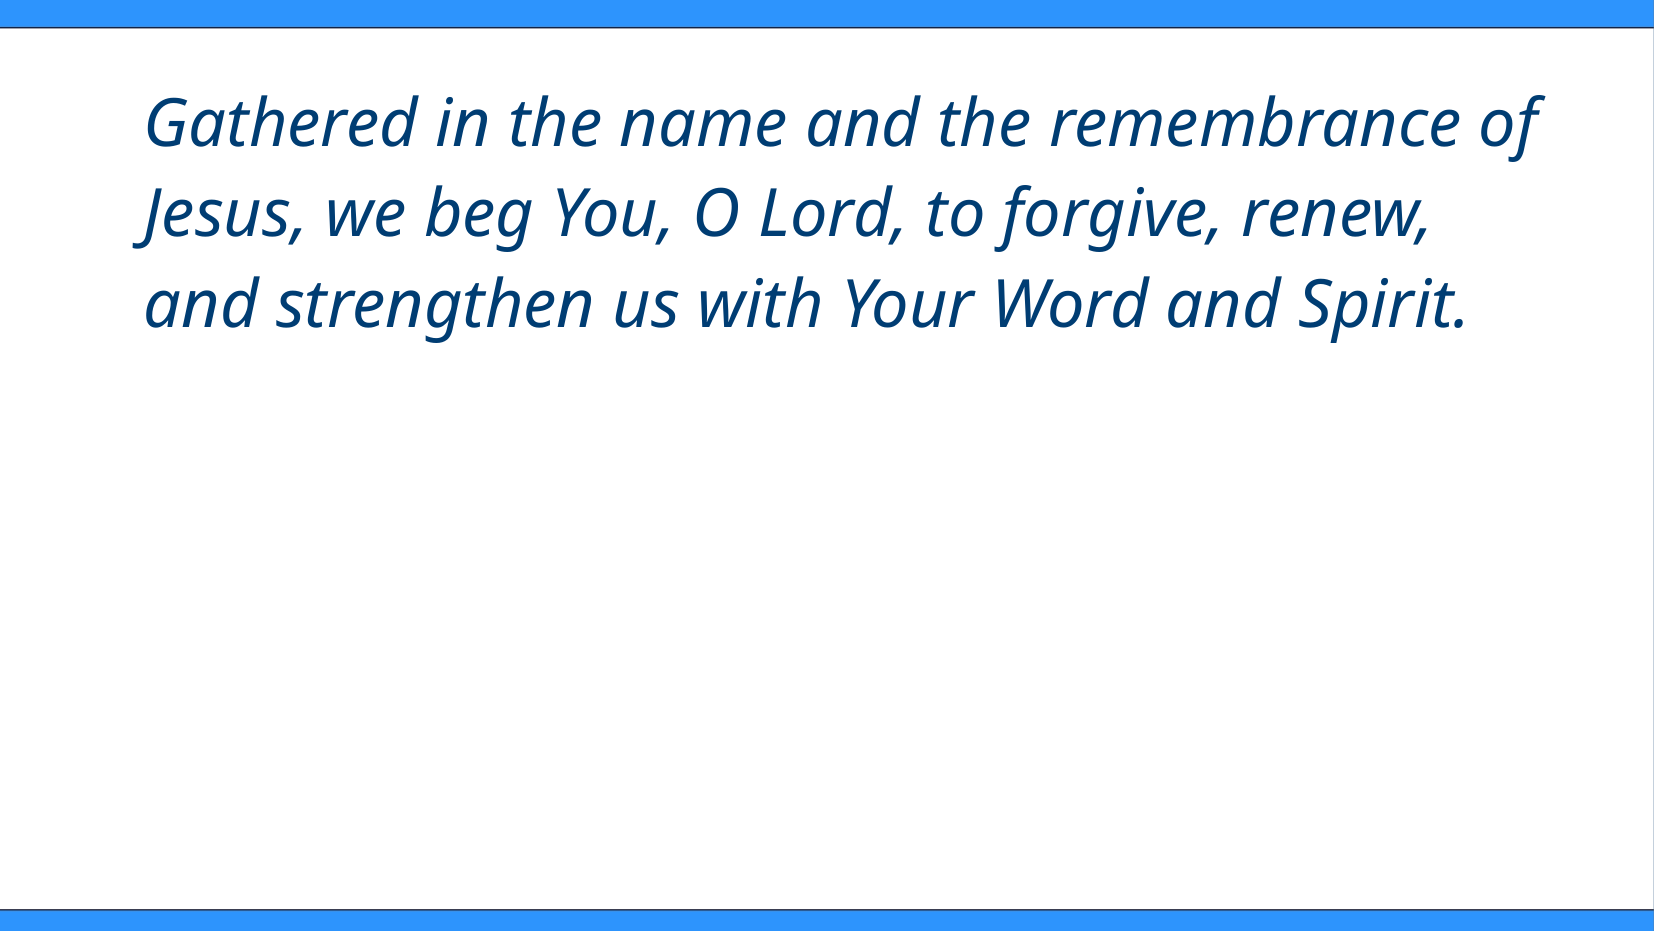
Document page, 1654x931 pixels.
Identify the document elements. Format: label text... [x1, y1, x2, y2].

picture [0, 0, 1654, 931]
text_box Gathered in the name and the remembrance of Jesus, we beg You, O Lord, to forgive, renew, and strengthen us with Your Word and Spirit. [60, 67, 1591, 376]
